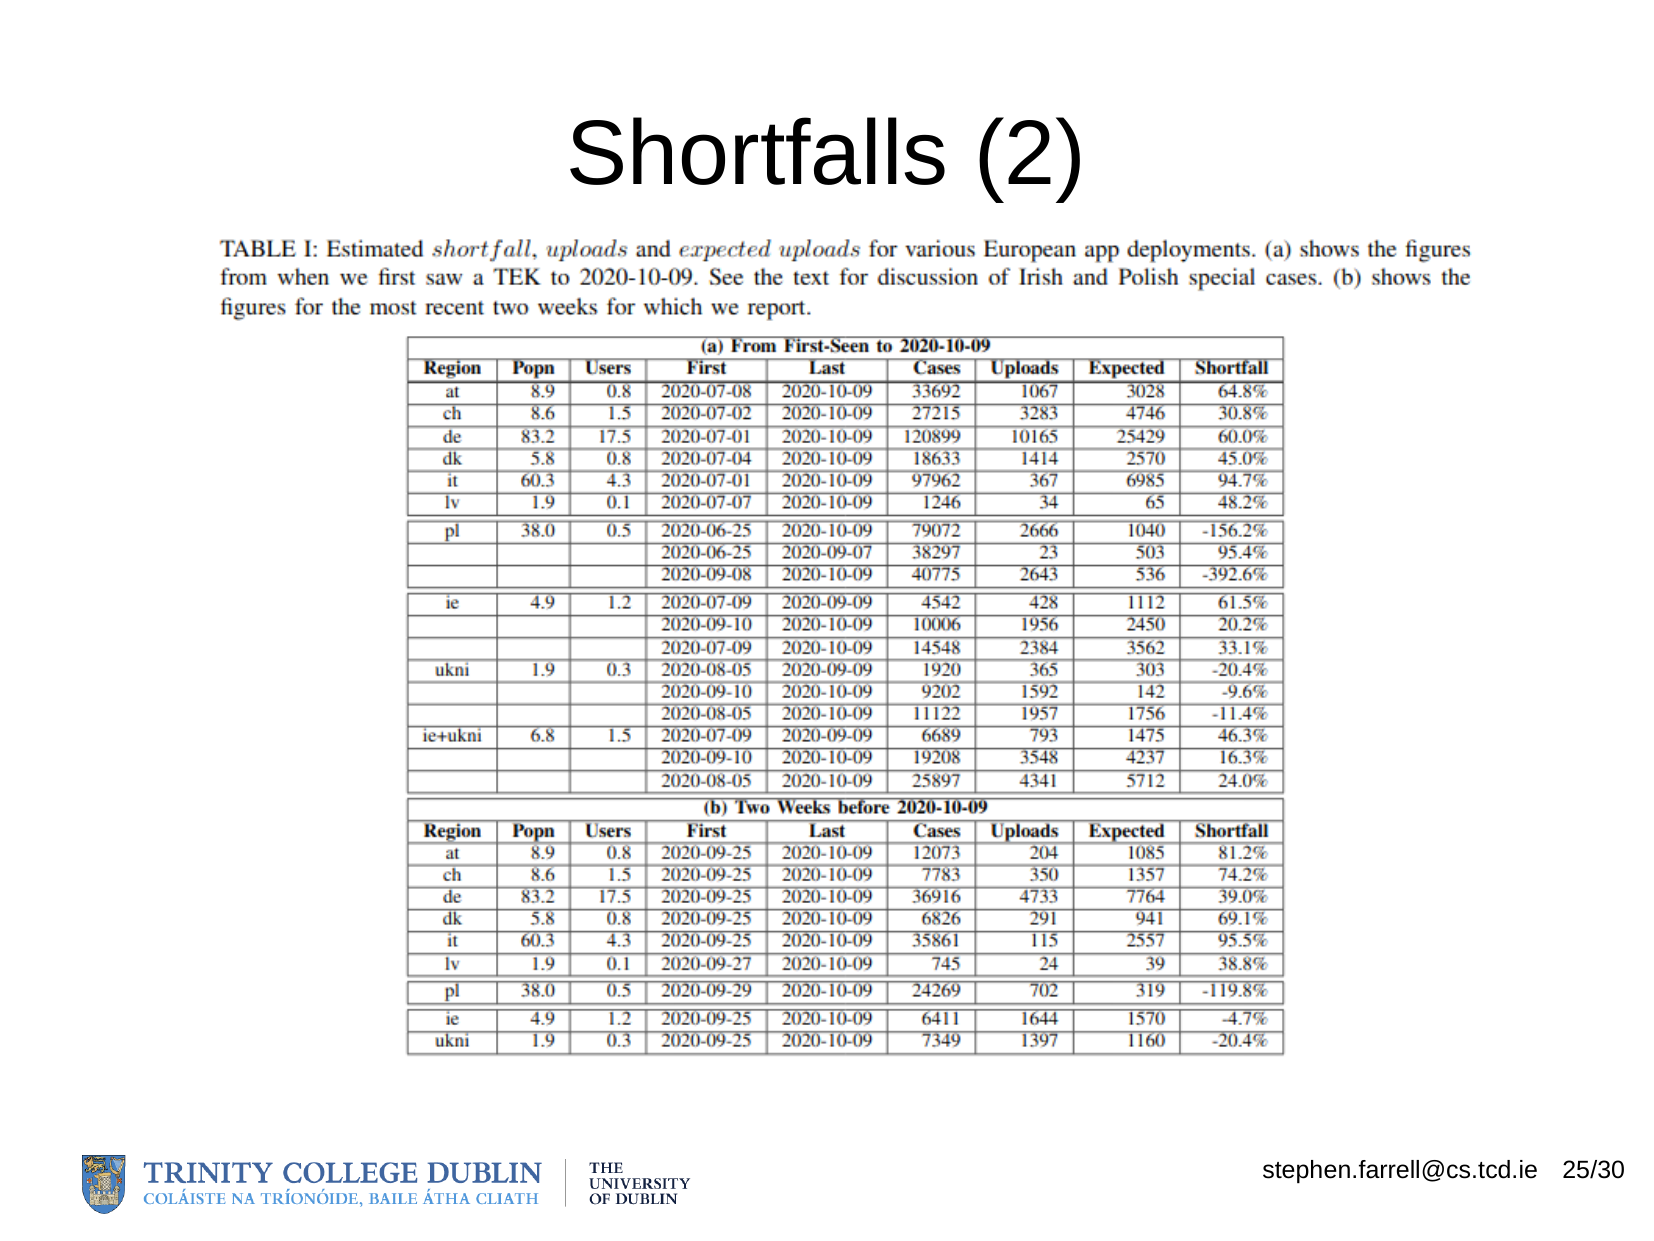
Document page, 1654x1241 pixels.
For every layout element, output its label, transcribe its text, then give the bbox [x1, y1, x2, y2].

title Shortfalls (2) [82, 49, 1571, 257]
picture [195, 224, 1531, 1086]
picture [82, 1155, 694, 1214]
